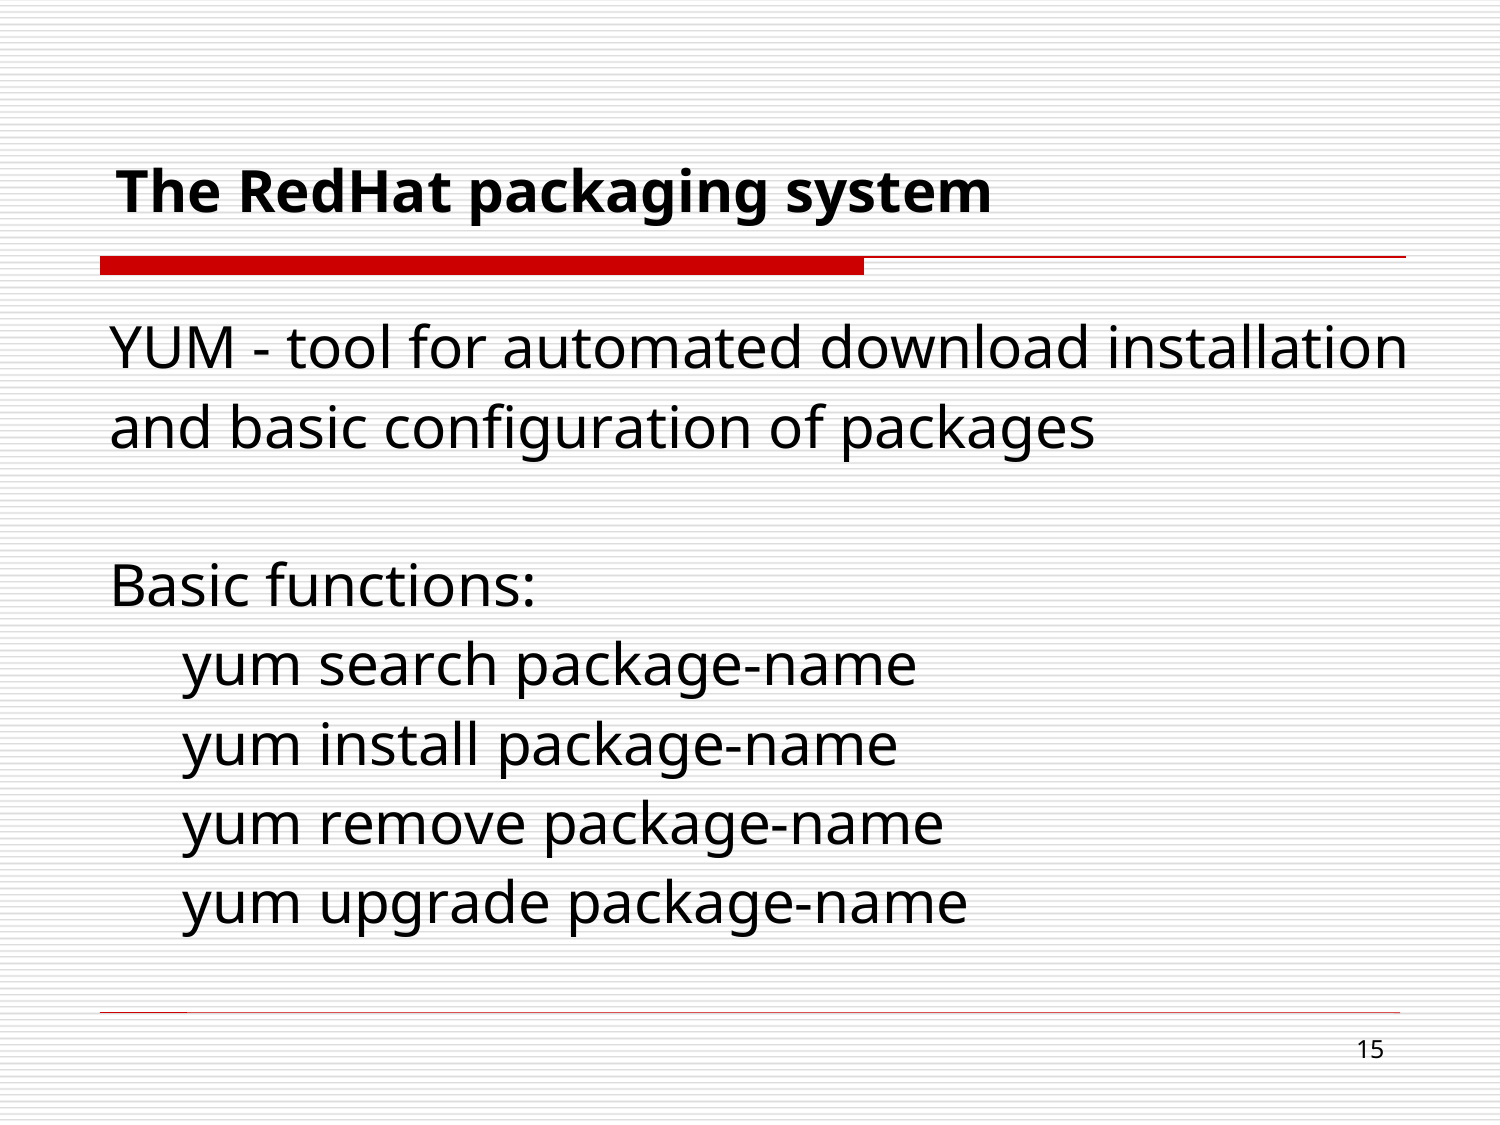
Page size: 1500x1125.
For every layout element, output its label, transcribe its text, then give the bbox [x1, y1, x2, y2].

picture [0, 0, 1500, 1125]
title The RedHat packaging system [100, 94, 1376, 238]
text_box YUM - tool for automated download installation and basic configuration of packages Basic functions: yum search package-name yum install package-name yum remove package-name yum upgrade package-name [94, 265, 1477, 1028]
